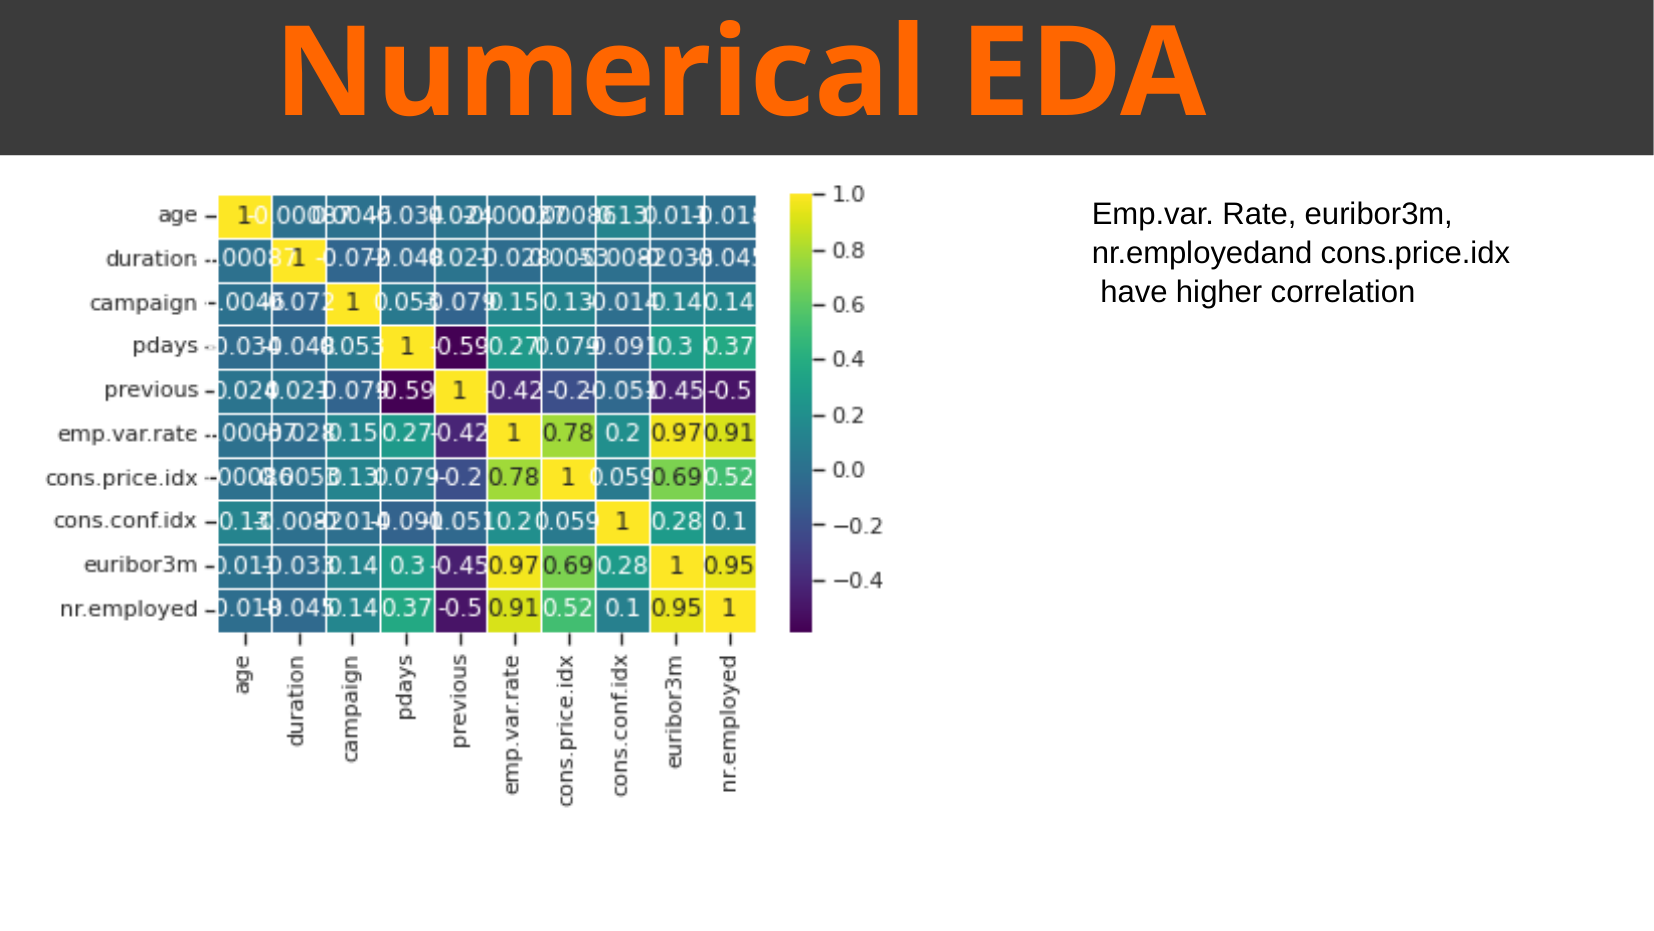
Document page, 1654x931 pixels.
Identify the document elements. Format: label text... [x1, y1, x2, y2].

text_box Numerical EDA [0, 0, 1654, 156]
text_box Emp.var. Rate, euribor3m, nr.employedand cons.price.idx have higher correlation [1077, 186, 1582, 313]
picture [30, 172, 899, 821]
